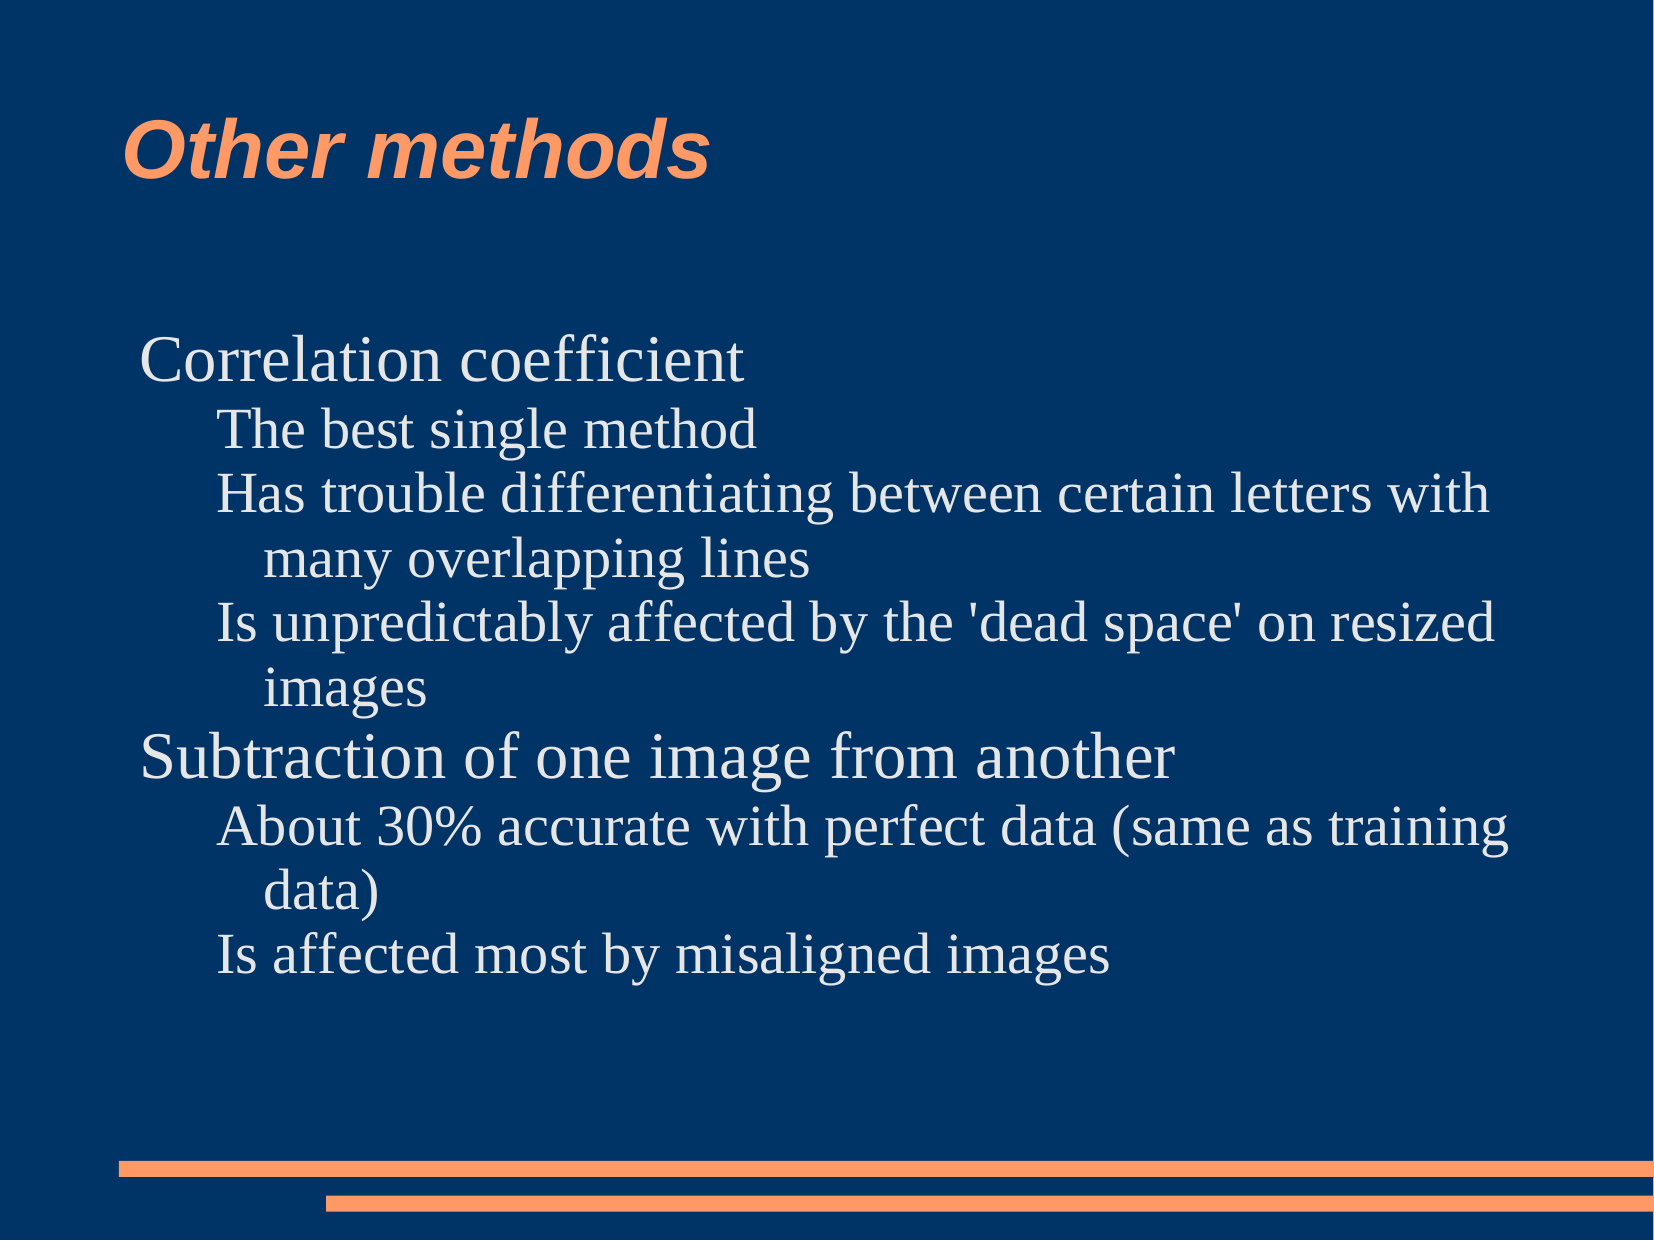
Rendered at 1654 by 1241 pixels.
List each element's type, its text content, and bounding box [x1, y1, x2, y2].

title Other methods [121, 46, 1534, 254]
list Correlation coefficient The best single method Has trouble differentiating between certain letters with many overlapping lines Is unpredictably affected by the 'dead space' on resized images Subtraction of one image from another About 30% accurate with perfect data (same as training data) Is affected most by misaligned images [121, 322, 1561, 1133]
